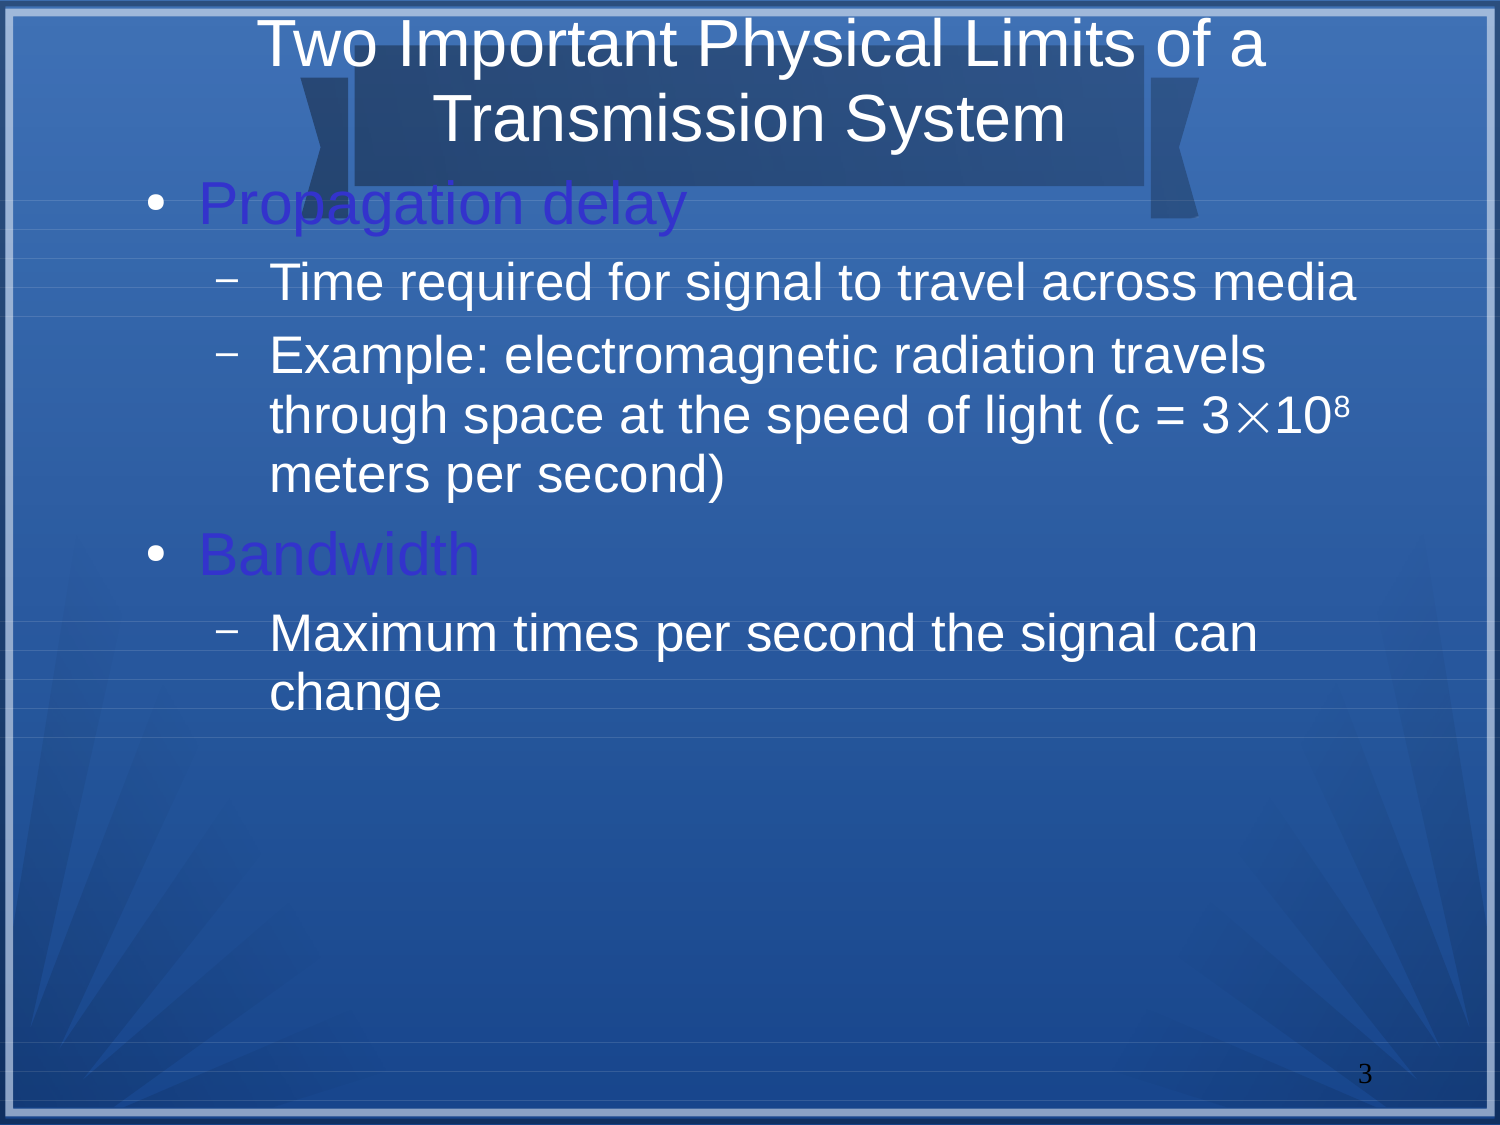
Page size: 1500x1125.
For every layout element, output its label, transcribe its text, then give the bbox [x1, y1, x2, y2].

title Two Important Physical Limits of a Transmission System [112, 0, 1388, 162]
text_box 47 [1074, 1050, 1388, 1125]
list Propagation delay Time required for signal to travel across media Example: electromagnetic radiation travels through space at the speed of light (c = 3108 meters per second) Bandwidth Maximum times per second the signal can change [112, 162, 1388, 1025]
